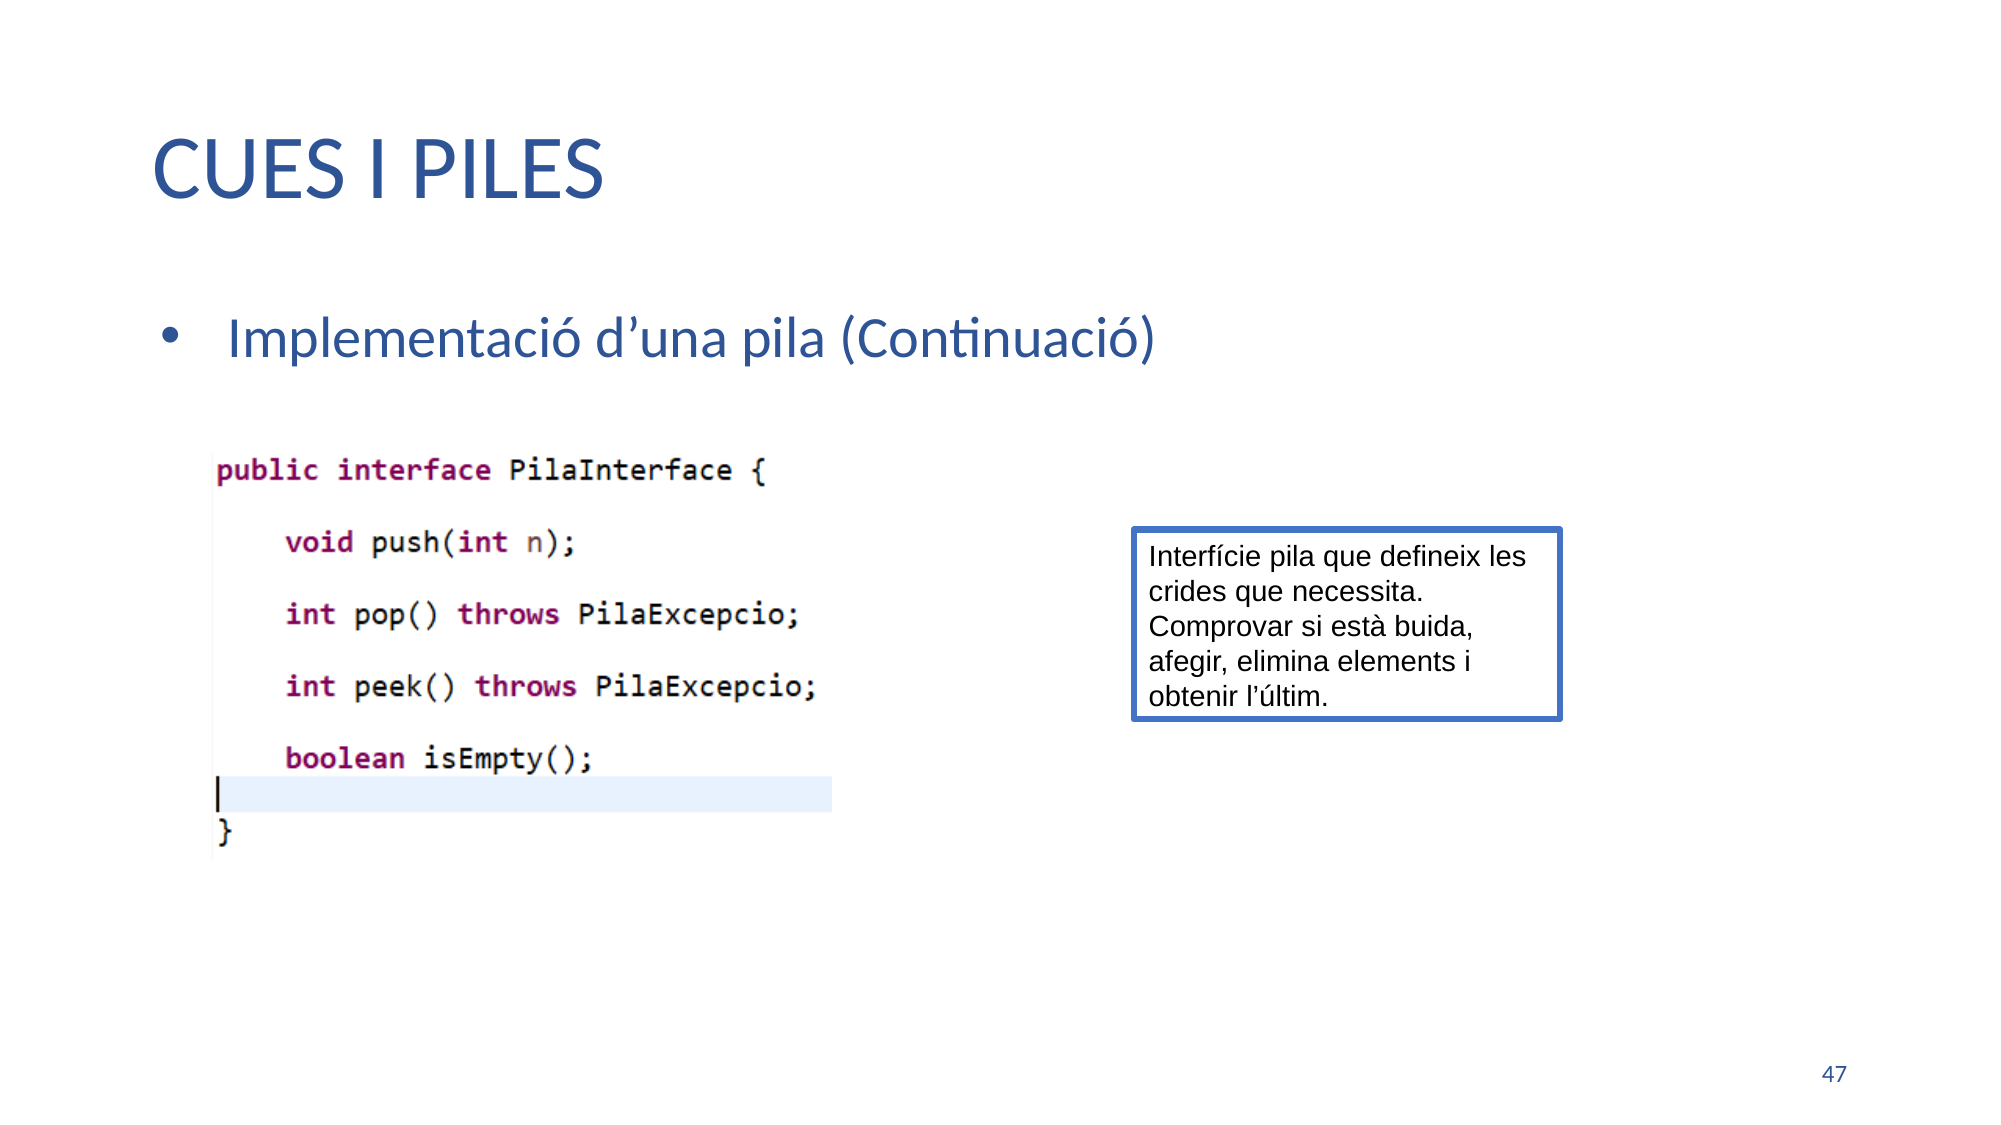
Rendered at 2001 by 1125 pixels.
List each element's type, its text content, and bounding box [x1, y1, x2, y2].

slide_number <number> [1412, 1042, 1863, 1103]
title CUES I PILES [137, 59, 1863, 278]
picture [207, 452, 832, 861]
list Implementació d’una pila (Continuació) [137, 299, 1863, 1014]
text_box Interfície pila que defineix les crides que necessita. Comprovar si està buida, afegir, elimina elements i obtenir l’últim. [1133, 529, 1561, 720]
